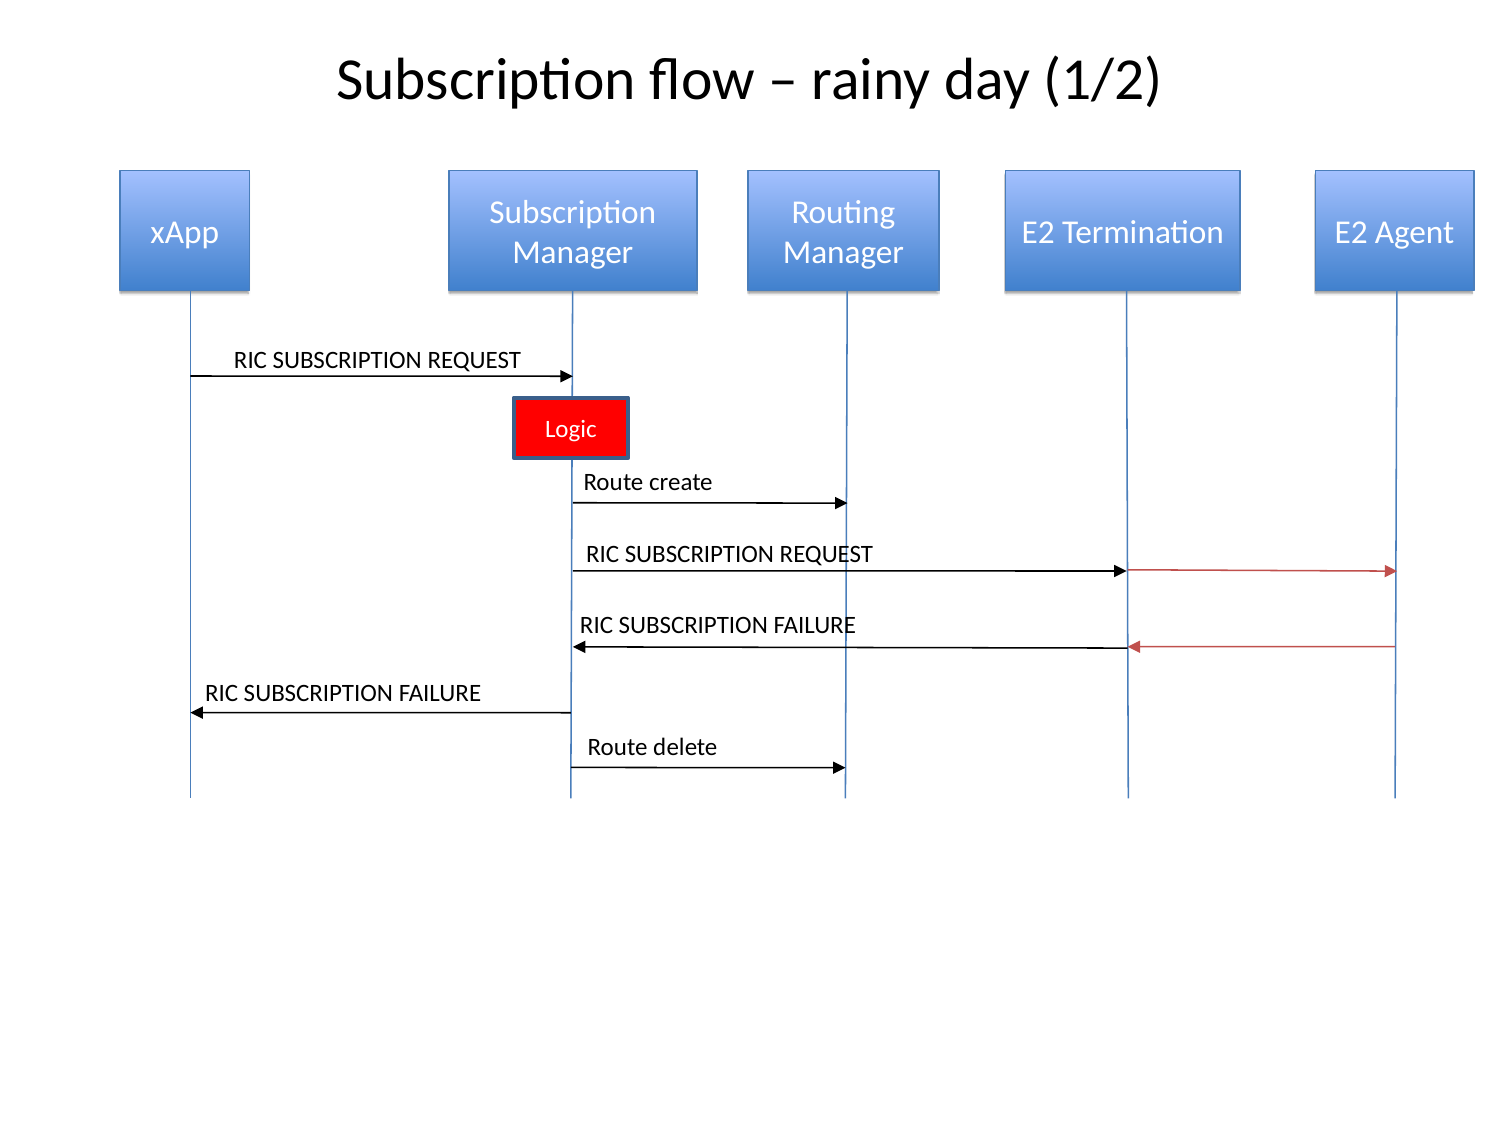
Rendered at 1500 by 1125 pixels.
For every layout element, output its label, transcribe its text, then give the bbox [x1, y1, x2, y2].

text_box Route create [568, 458, 768, 504]
text_box Route delete [572, 722, 780, 768]
text_box RIC SUBSCRIPTION REQUEST [571, 530, 969, 575]
text_box E2 Agent [1315, 170, 1474, 291]
text_box Subscription Manager [448, 170, 697, 291]
text_box E2 Termination [1005, 170, 1241, 291]
text_box RIC SUBSCRIPTION REQUEST [219, 377, 537, 381]
text_box Logic [513, 397, 628, 459]
title Subscription flow – rainy day (1/2) [75, 32, 1425, 120]
text_box Routing Manager [748, 170, 940, 291]
text_box RIC SUBSCRIPTION FAILURE [190, 668, 573, 714]
text_box RIC SUBSCRIPTION REQUEST [219, 336, 537, 375]
text_box xApp [120, 170, 250, 291]
text_box RIC SUBSCRIPTION FAILURE [565, 601, 945, 647]
